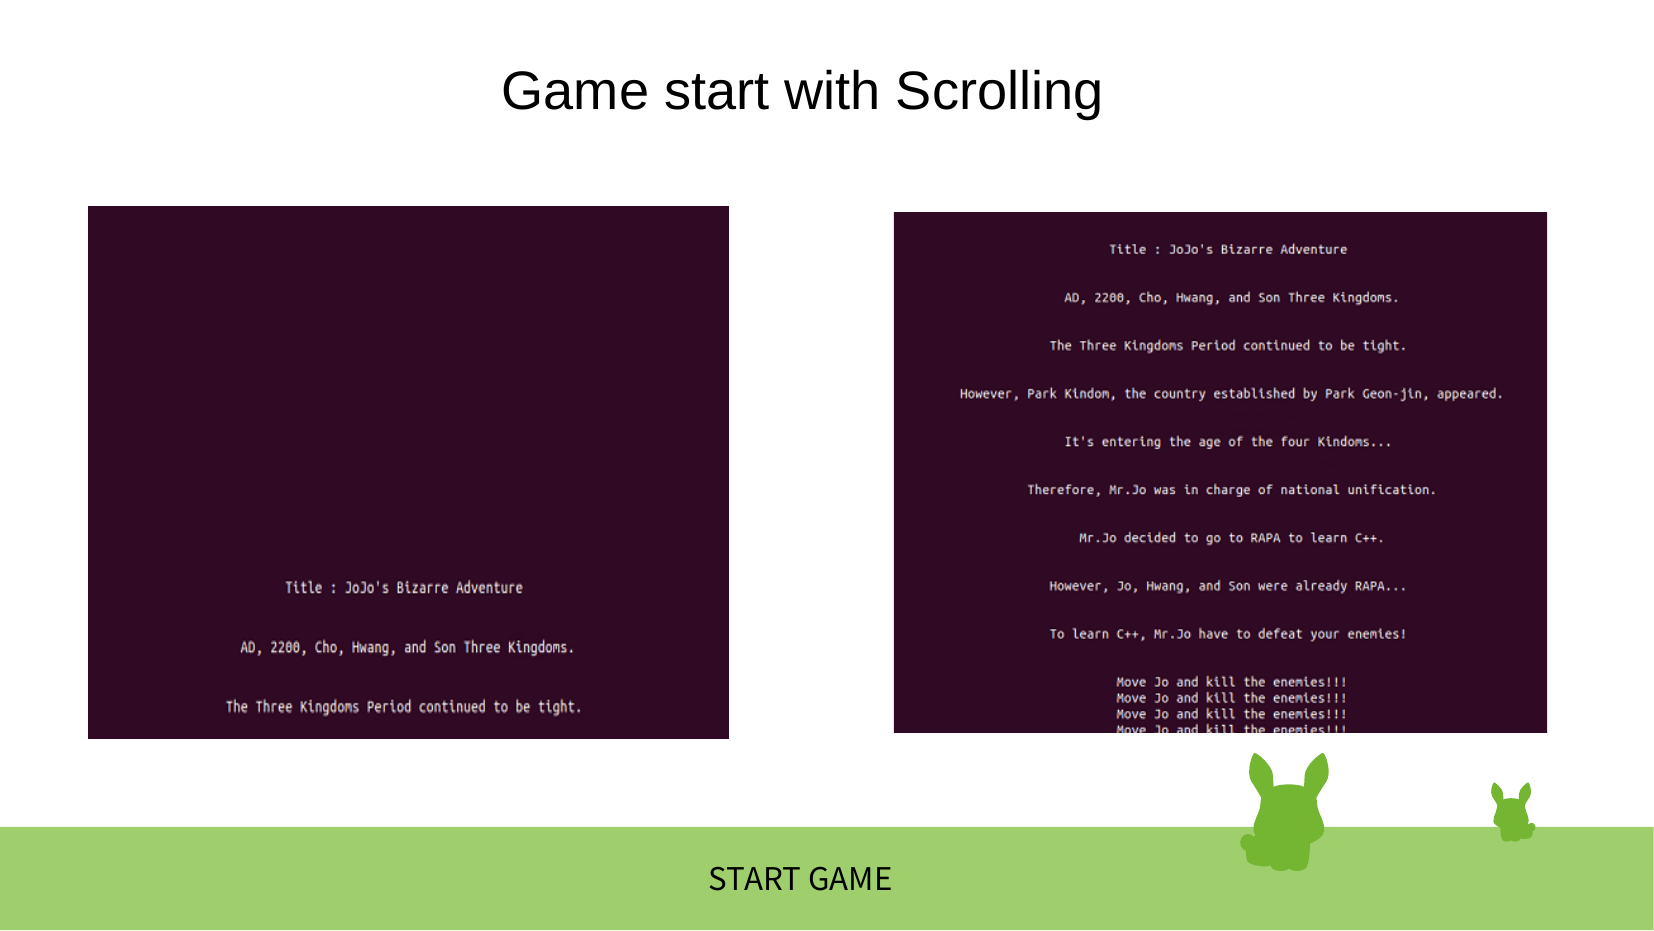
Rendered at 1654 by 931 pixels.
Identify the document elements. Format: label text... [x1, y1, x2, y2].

title Game start with Scrolling [354, 10, 1252, 166]
picture [893, 212, 1548, 733]
text_box START GAME [538, 845, 1064, 910]
picture [88, 206, 729, 739]
